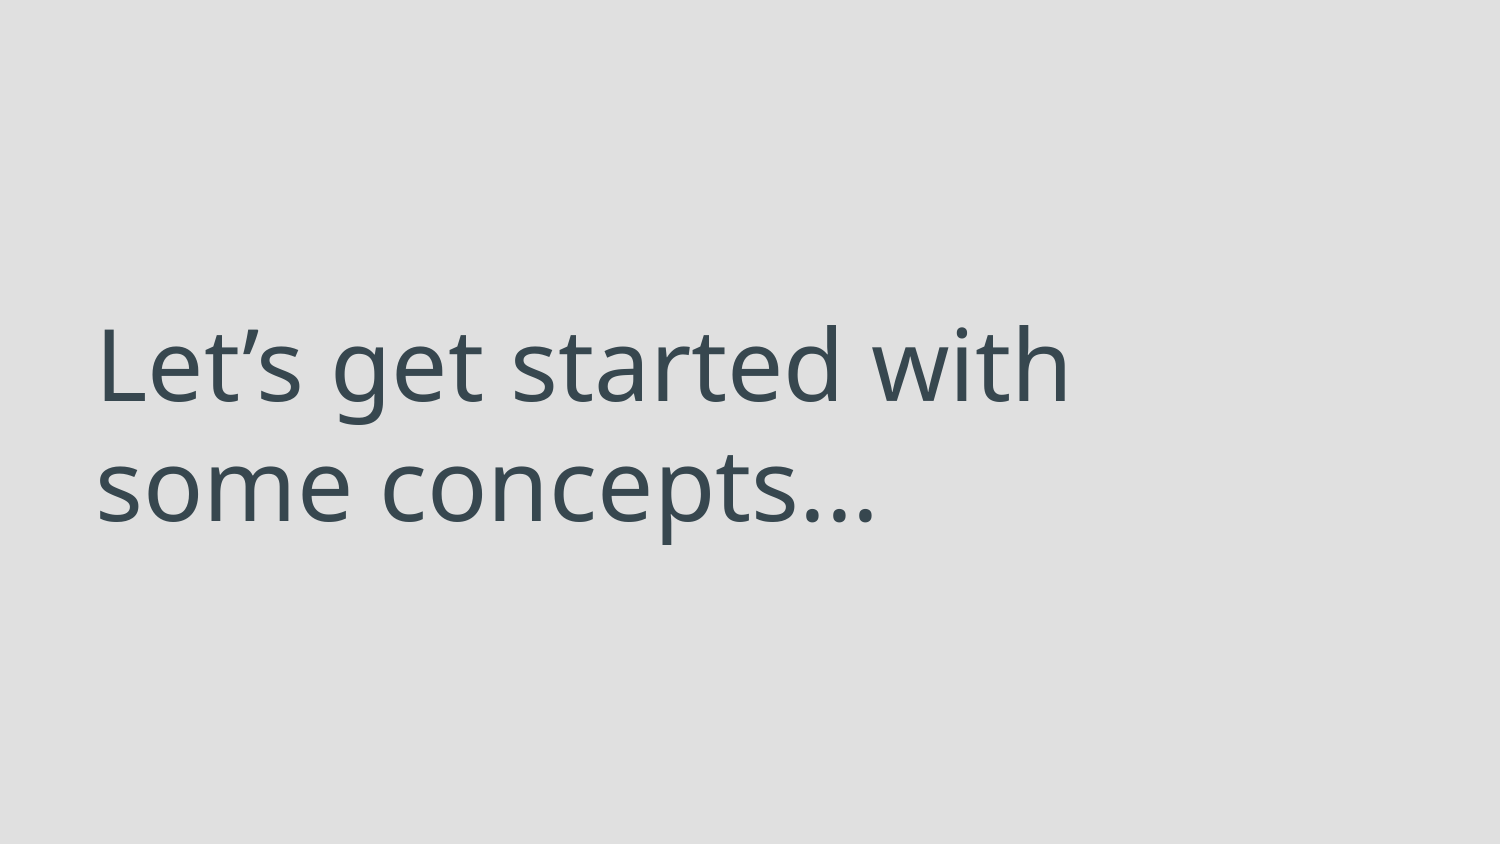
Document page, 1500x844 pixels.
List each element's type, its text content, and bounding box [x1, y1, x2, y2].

title Let’s get started with some concepts... [80, 86, 1102, 758]
